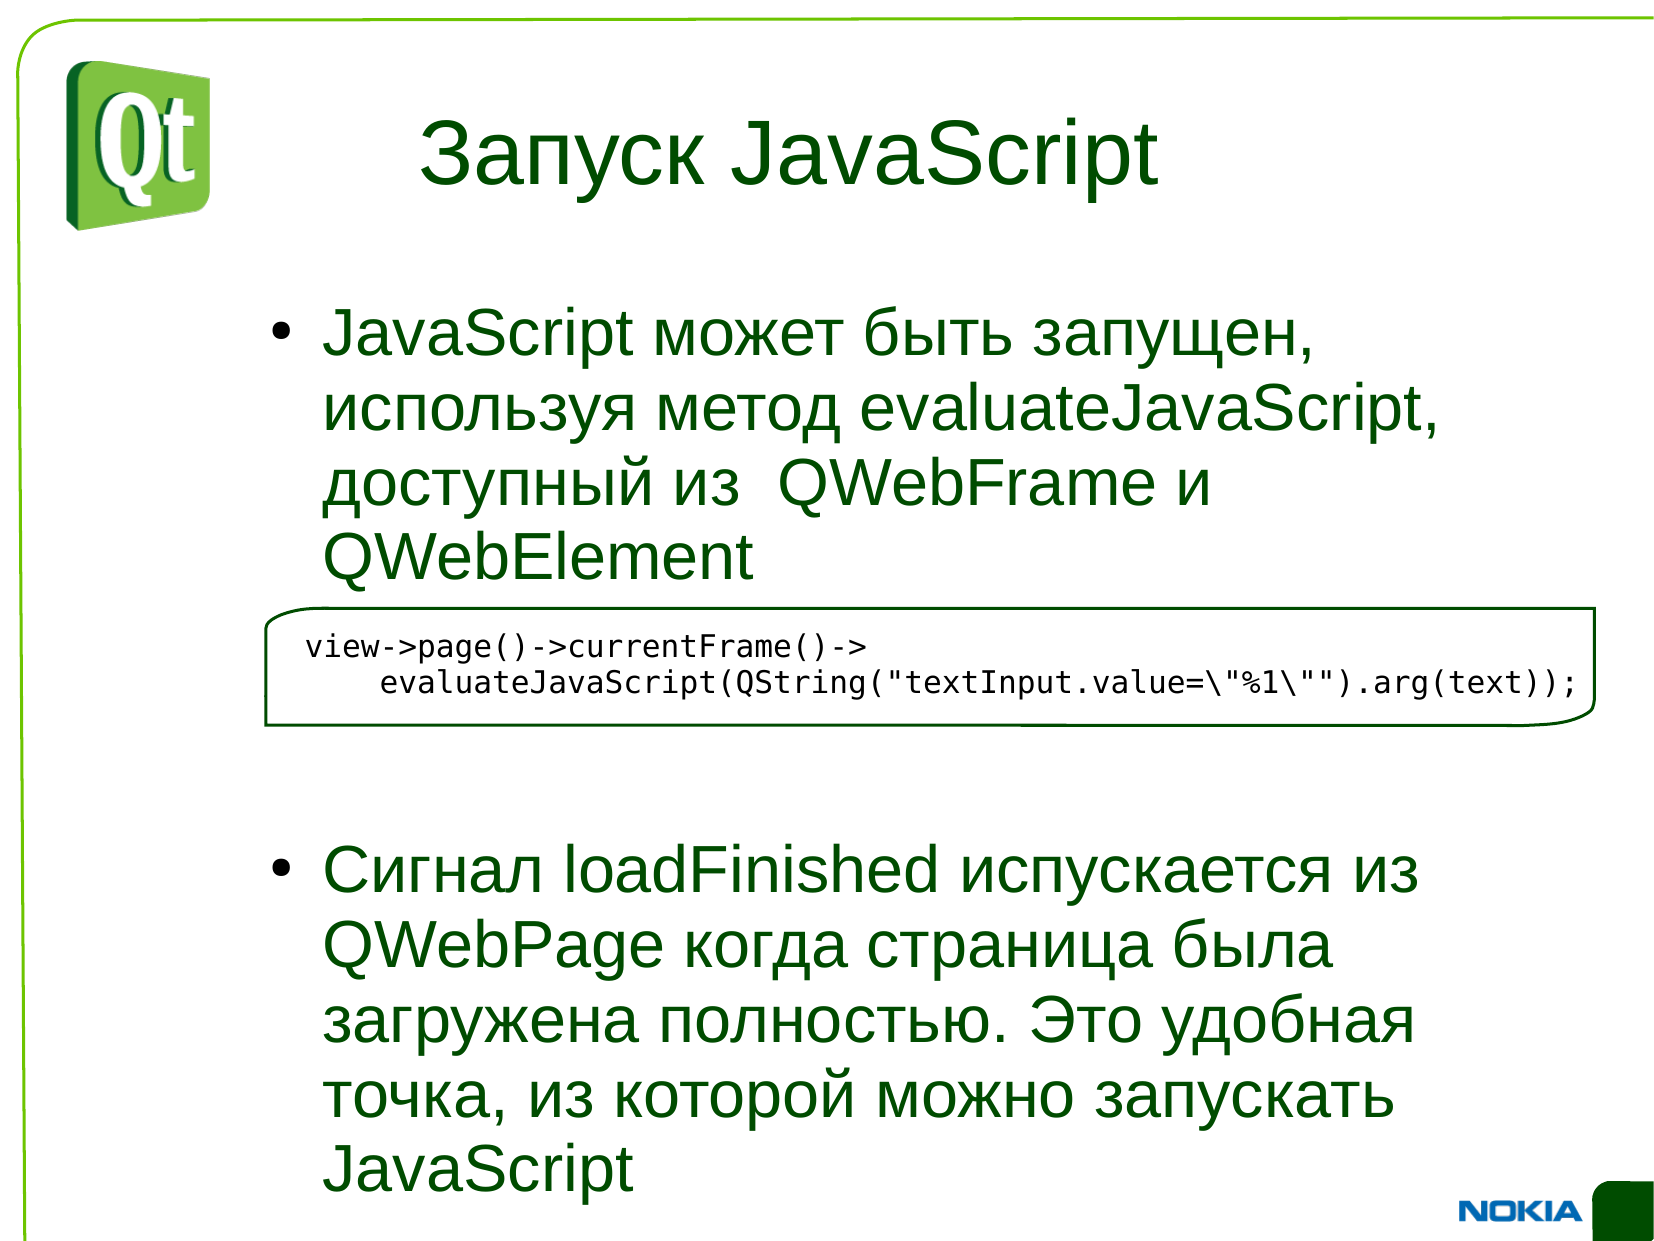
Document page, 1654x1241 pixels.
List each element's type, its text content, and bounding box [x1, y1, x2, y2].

list JavaScript может быть запущен, используя метод evaluateJavaScript, доступный из QWebFrame и QWebElement Сигнал loadFinished испускается из QWebPage когда страница была загружена полностью. Это удобная точка, из которой можно запускать JavaScript [268, 610, 1571, 724]
list JavaScript может быть запущен, используя метод evaluateJavaScript, доступный из QWebFrame и QWebElement Сигнал loadFinished испускается из QWebPage когда страница была загружена полностью. Это удобная точка, из которой можно запускать JavaScript [251, 295, 1571, 1207]
picture [1459, 1200, 1583, 1222]
text_box view->page()->currentFrame()-> evaluateJavaScript(QString("textInput.value=\"%1\"").arg(text)); [289, 621, 1592, 709]
picture [66, 61, 210, 231]
title Запуск JavaScript [251, 56, 1327, 250]
